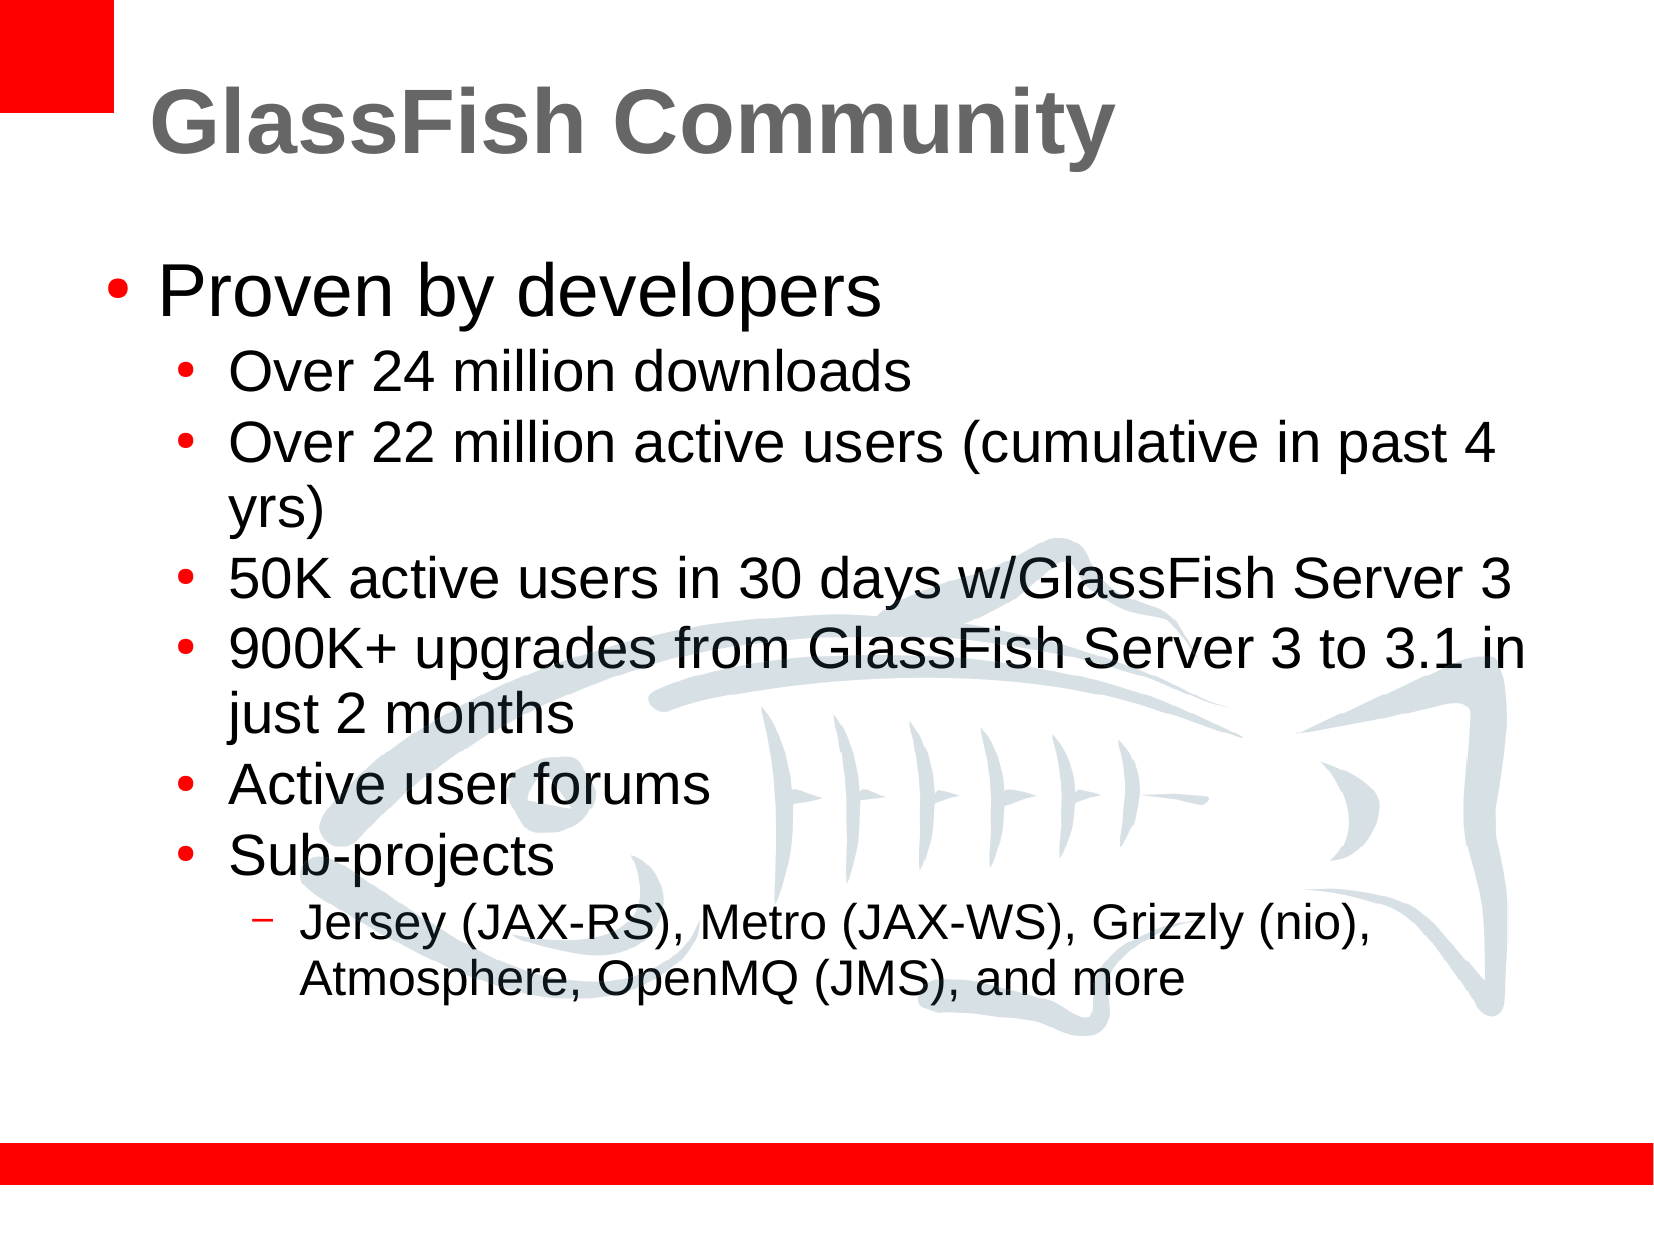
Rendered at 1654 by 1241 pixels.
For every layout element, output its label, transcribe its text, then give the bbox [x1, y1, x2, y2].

title GlassFish Community [149, 31, 1595, 212]
list Proven by developers Over 24 million downloads Over 22 million active users (cumulative in past 4 yrs) 50K active users in 30 days w/GlassFish Server 3 900K+ upgrades from GlassFish Server 3 to 3.1 in just 2 months Active user forums Sub-projects Jersey (JAX-RS), Metro (JAX-WS), Grizzly (nio), Atmosphere, OpenMQ (JMS), and more [86, 248, 1576, 1105]
picture [0, 0, 114, 113]
picture [300, 525, 1509, 1036]
picture [0, 1143, 1654, 1185]
